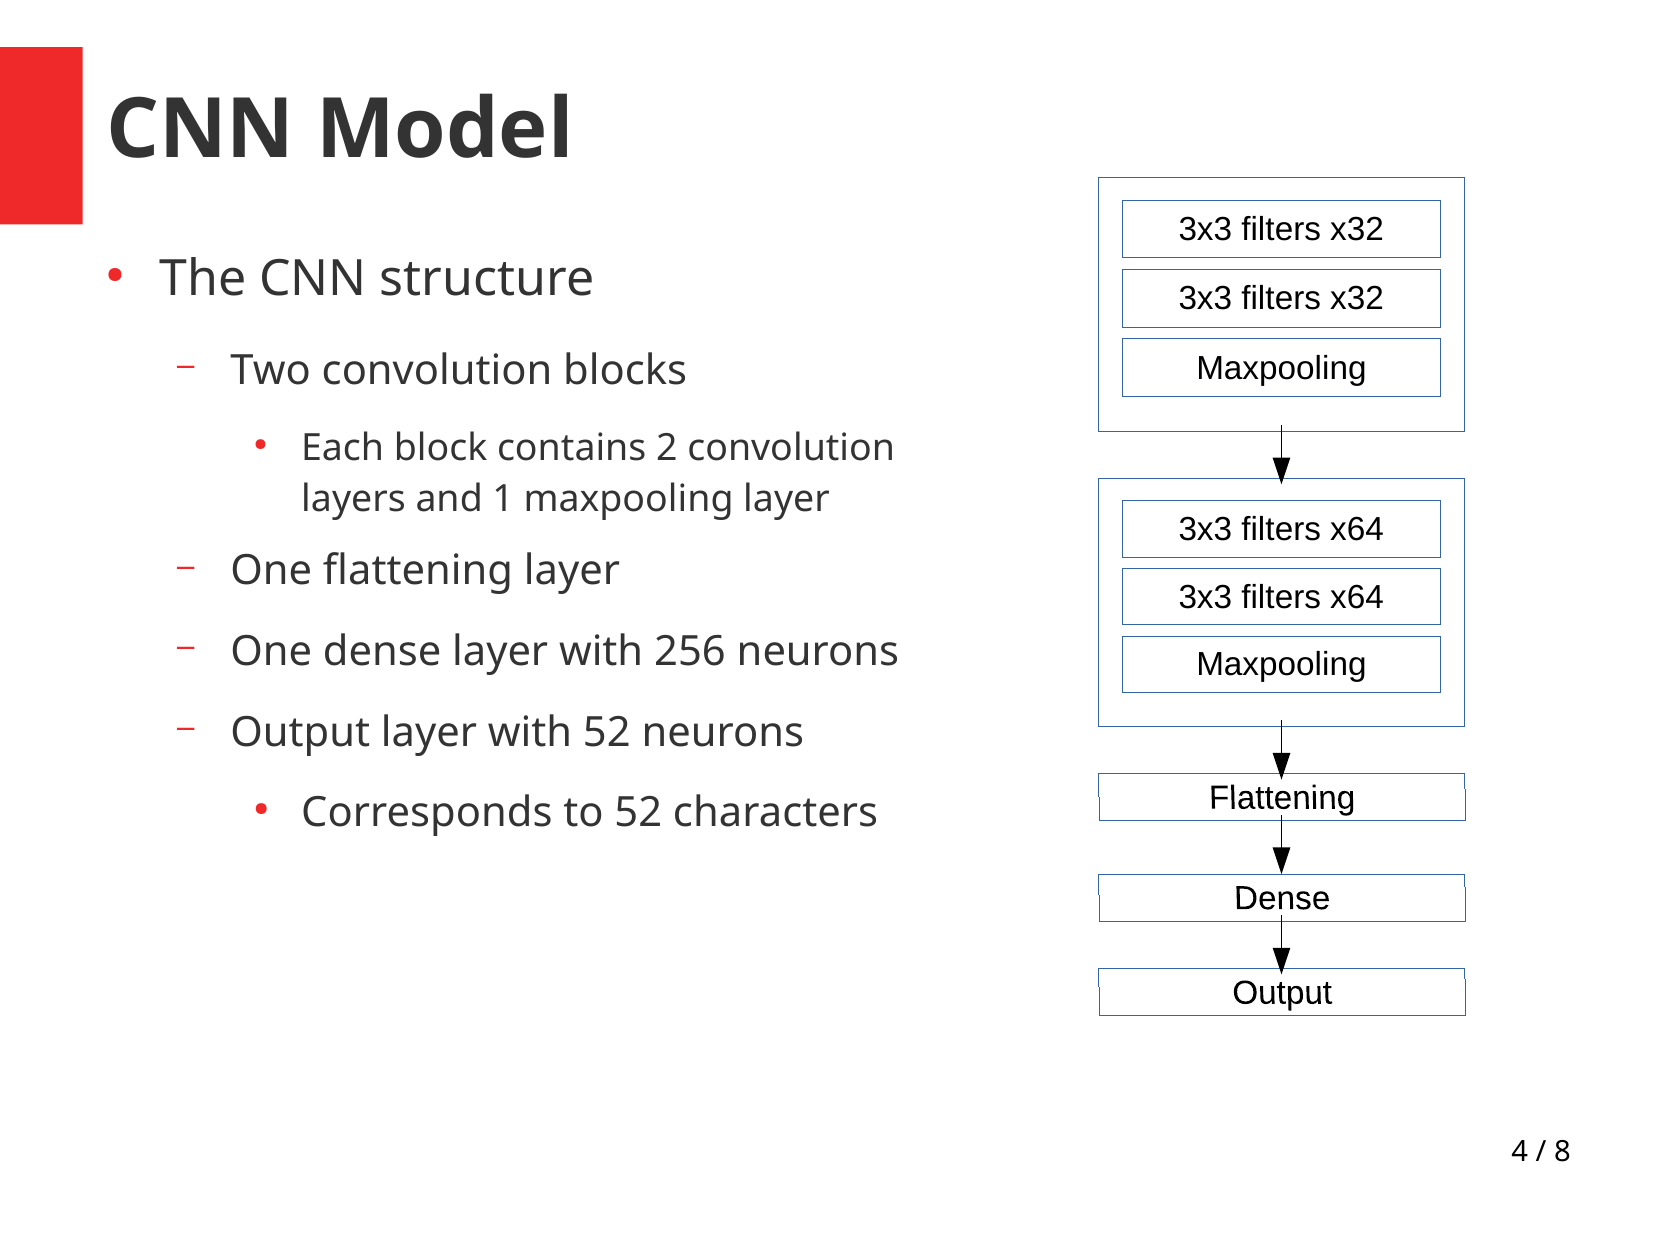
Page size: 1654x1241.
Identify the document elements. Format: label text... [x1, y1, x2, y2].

text_box Flattening [1098, 773, 1466, 821]
text_box 3x3 filters x32 [1122, 269, 1441, 328]
text_box 3x3 filters x64 [1122, 568, 1441, 625]
title CNN Model [106, 49, 1571, 201]
text_box 3x3 filters x64 [1122, 500, 1441, 558]
text_box 3x3 filters x32 [1122, 200, 1441, 258]
text_box Maxpooling [1122, 636, 1441, 693]
text_box [1098, 177, 1465, 432]
text_box Maxpooling [1122, 338, 1441, 397]
text_box [1098, 478, 1465, 727]
list The CNN structure Two convolution blocks Each block contains 2 convolution layers and 1 maxpooling layer One flattening layer One dense layer with 256 neurons Output layer with 52 neurons Corresponds to 52 characters [88, 242, 1010, 1176]
text_box Output [1098, 968, 1466, 1016]
text_box Dense [1098, 874, 1466, 922]
